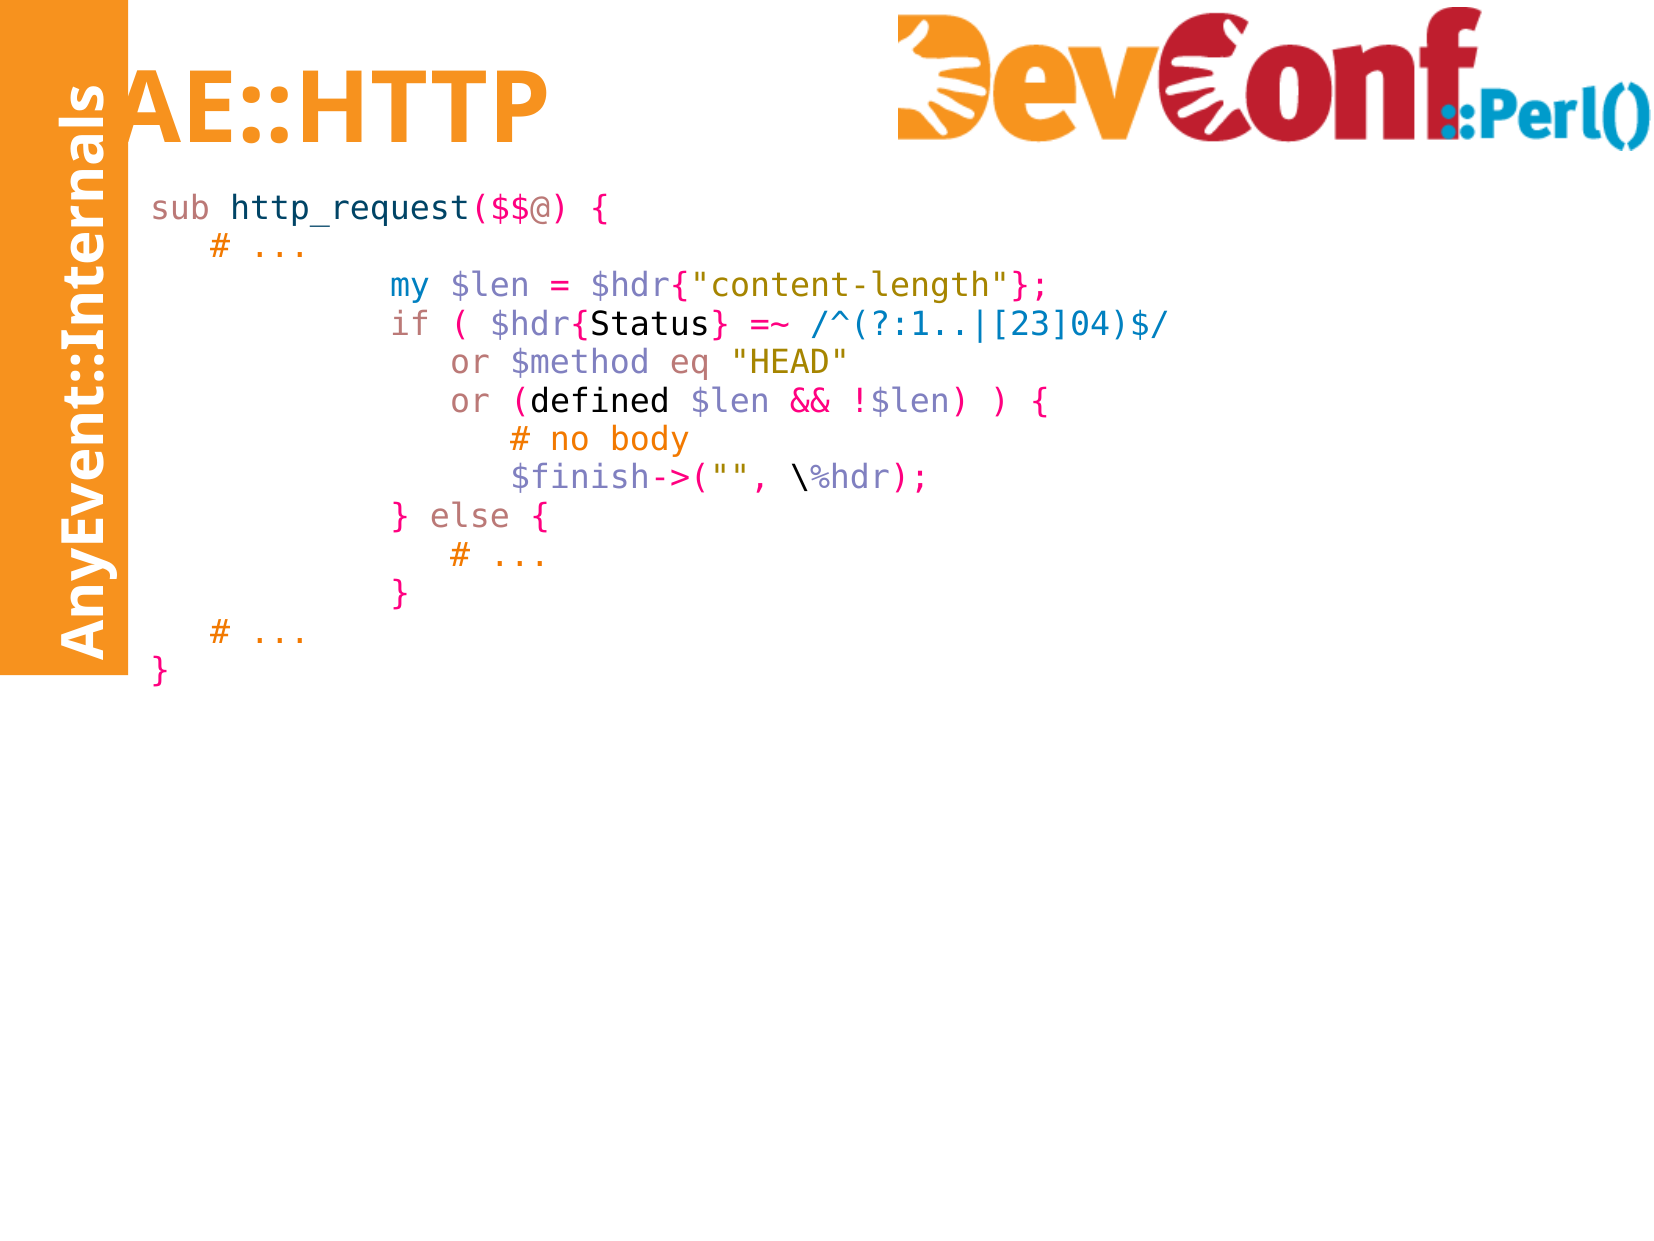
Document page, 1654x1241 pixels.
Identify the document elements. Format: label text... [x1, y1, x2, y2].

title AE::HTTP [112, 45, 901, 162]
text_box sub http_request($$@) { # ... my $len = $hdr{"content-length"}; if ( $hdr{Status} =~ /^(?:1..|[23]04)$/ or $method eq "HEAD" or (defined $len && !$len) ) { # no body $finish->("", \%hdr); } else { # ... } # ... } [150, 188, 1576, 1193]
picture [898, 7, 1651, 151]
text_box AnyEvent::Internals [0, 0, 84, 676]
